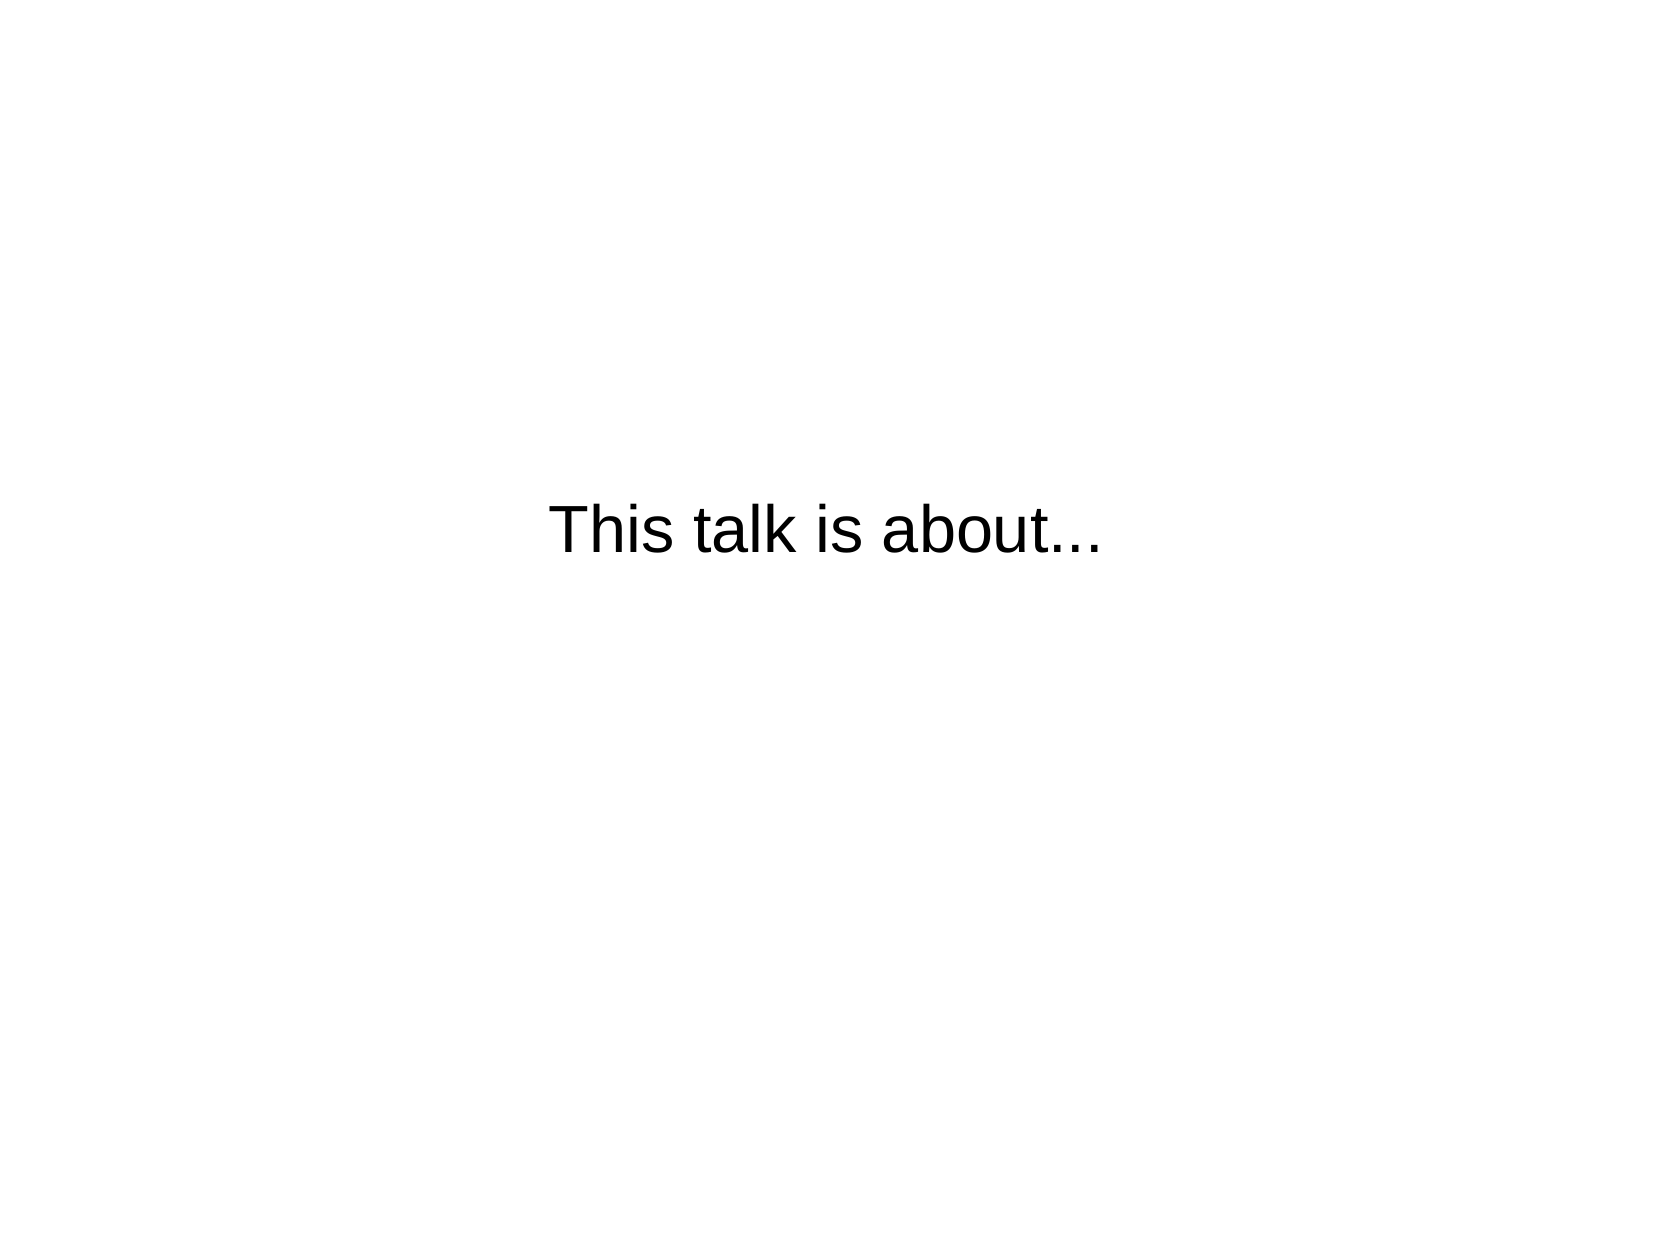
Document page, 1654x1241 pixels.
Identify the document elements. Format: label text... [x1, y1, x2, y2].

subtitle This talk is about... [82, 49, 1571, 1010]
